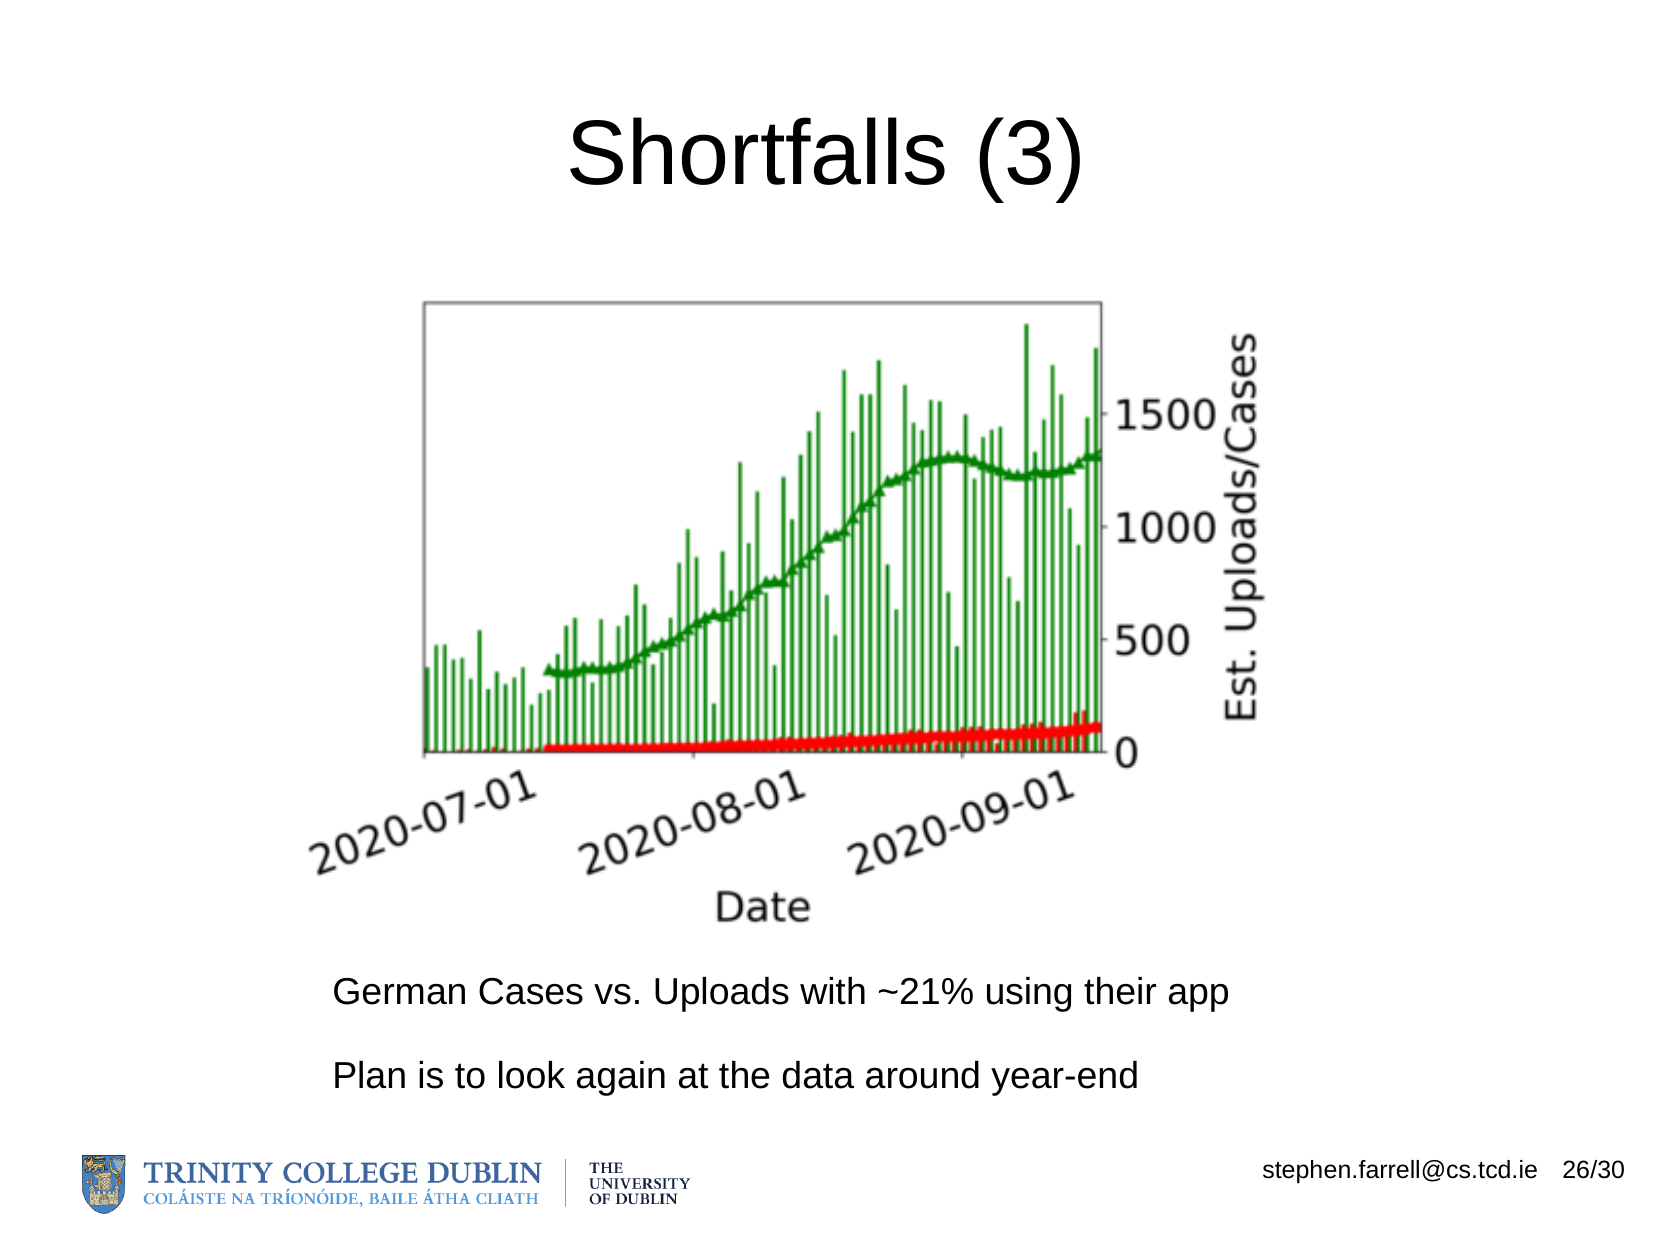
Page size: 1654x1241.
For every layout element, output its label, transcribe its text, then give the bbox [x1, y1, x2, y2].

title Shortfalls (3) [82, 49, 1571, 257]
picture [225, 281, 1366, 991]
picture [82, 1155, 694, 1214]
text_box German Cases vs. Uploads with ~21% using their app Plan is to look again at the data around year-end [317, 963, 1246, 1104]
